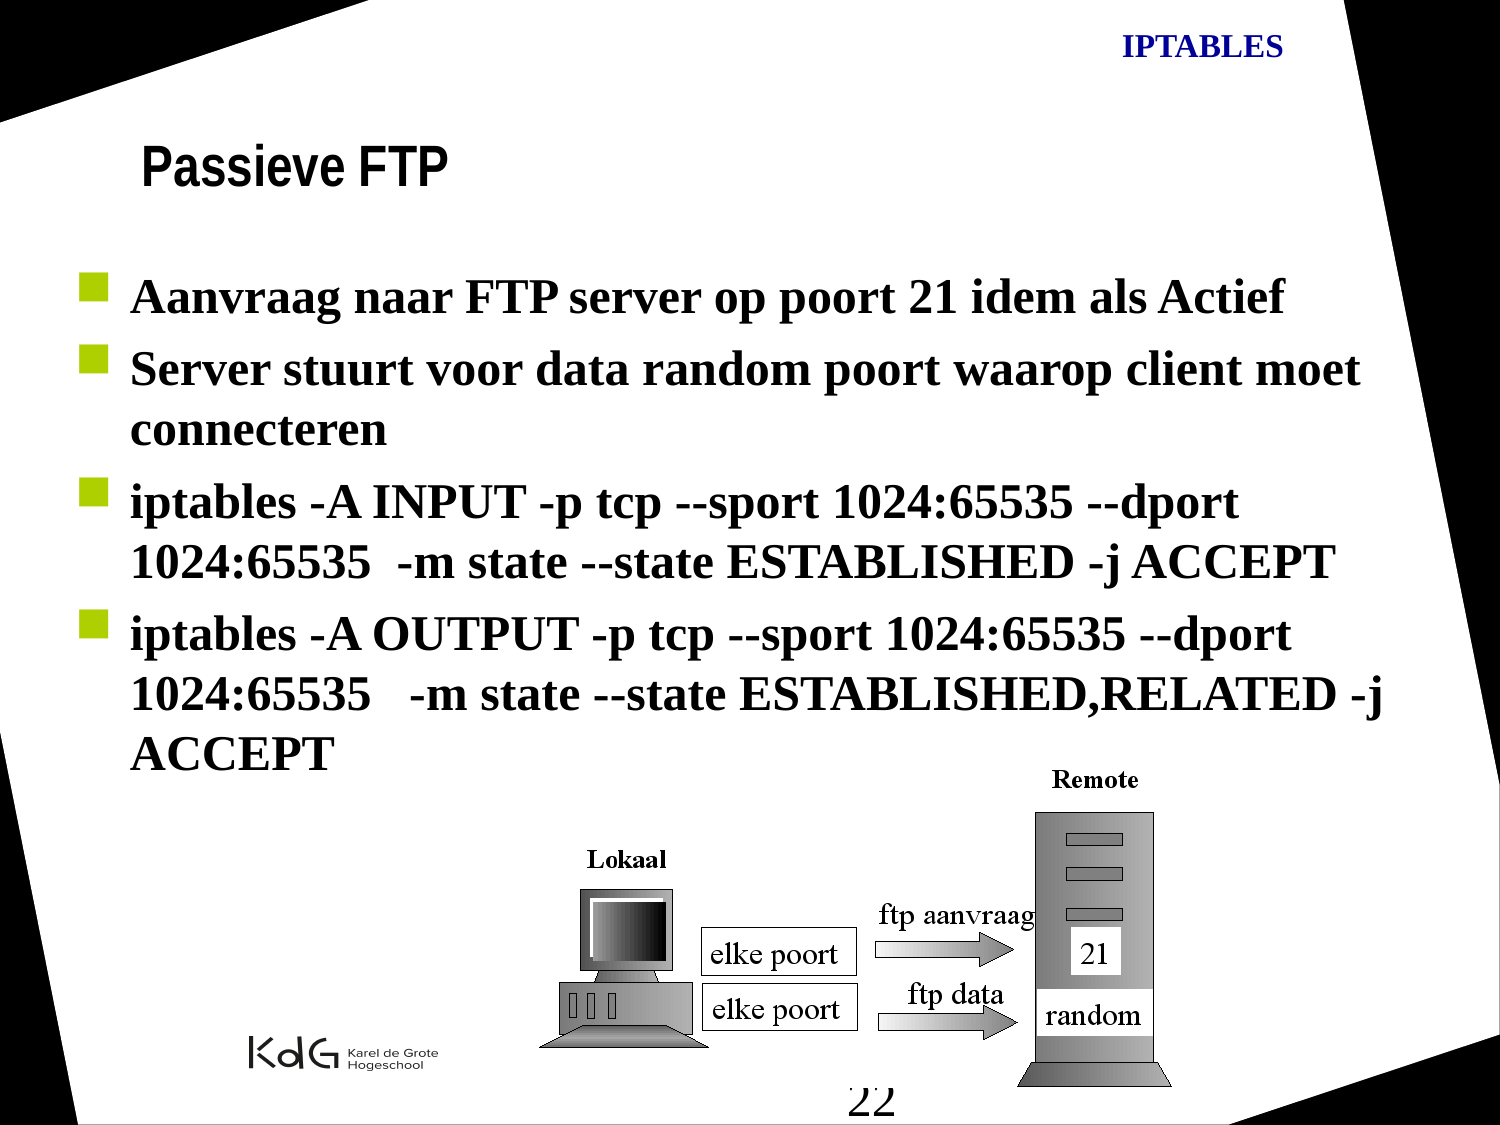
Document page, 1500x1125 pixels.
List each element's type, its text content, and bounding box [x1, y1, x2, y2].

text_box Passieve FTP [141, 72, 1447, 253]
picture [249, 1036, 438, 1071]
picture [537, 756, 1173, 1088]
text_box Aanvraag naar FTP server op poort 21 idem als Actief Server stuurt voor data random poort waarop client moet connecteren iptables -A INPUT -p tcp --sport 1024:65535 --dport 1024:65535 -m state --state ESTABLISHED -j ACCEPT iptables -A OUTPUT -p tcp --sport 1024:65535 --dport 1024:65535 -m state --state ESTABLISHED,RELATED -j ACCEPT [75, 263, 1425, 1006]
